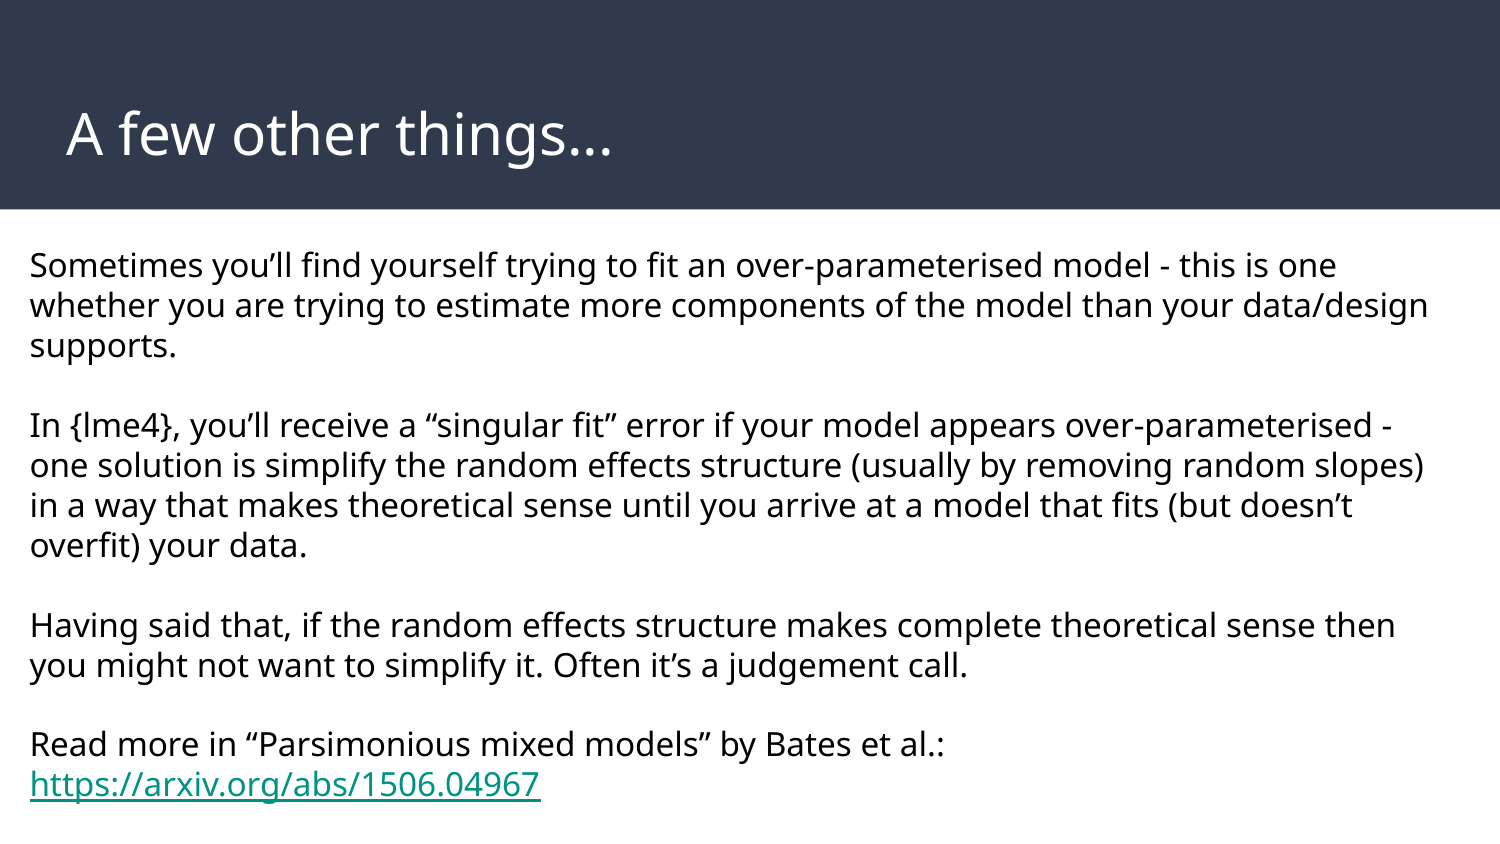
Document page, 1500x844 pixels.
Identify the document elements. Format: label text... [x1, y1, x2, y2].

title A few other things... [51, 82, 1449, 185]
text_box Sometimes you’ll find yourself trying to fit an over-parameterised model - this is one whether you are trying to estimate more components of the model than your data/design supports. In {lme4}, you’ll receive a “singular fit” error if your model appears over-parameterised - one solution is simplify the random effects structure (usually by removing random slopes) in a way that makes theoretical sense until you arrive at a model that fits (but doesn’t overfit) your data. Having said that, if the random effects structure makes complete theoretical sense then you might not want to simplify it. Often it’s a judgement call. Read more in “Parsimonious mixed models” by Bates et al.: https://arxiv.org/abs/1506.04967 [14, 229, 1472, 821]
